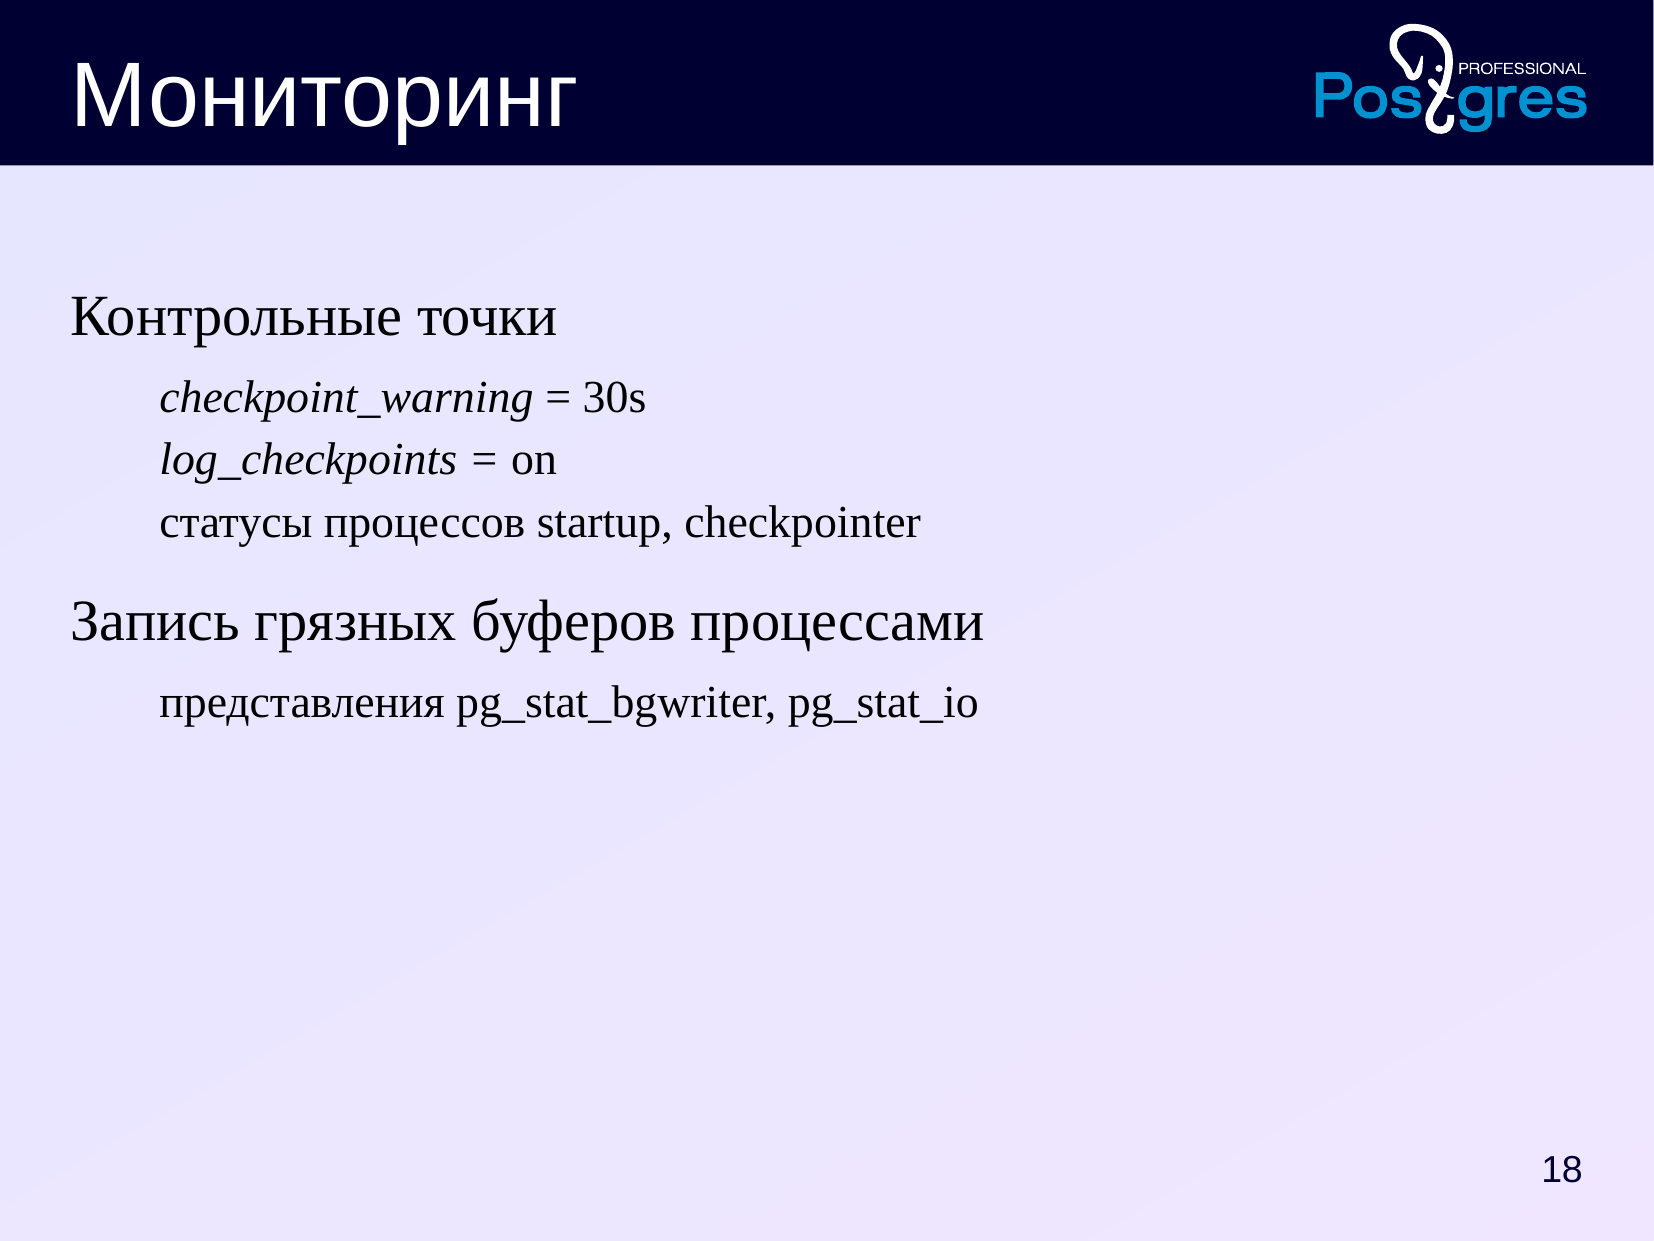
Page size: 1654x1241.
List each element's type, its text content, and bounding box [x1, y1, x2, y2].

title Мониторинг [70, 43, 1241, 147]
list Контрольные точки checkpoint_warning = 30s log_checkpoints = on статусы процессов startup, checkpointer Запись грязных буферов процессами представления pg_stat_bgwriter, pg_stat_io [70, 283, 1559, 1003]
